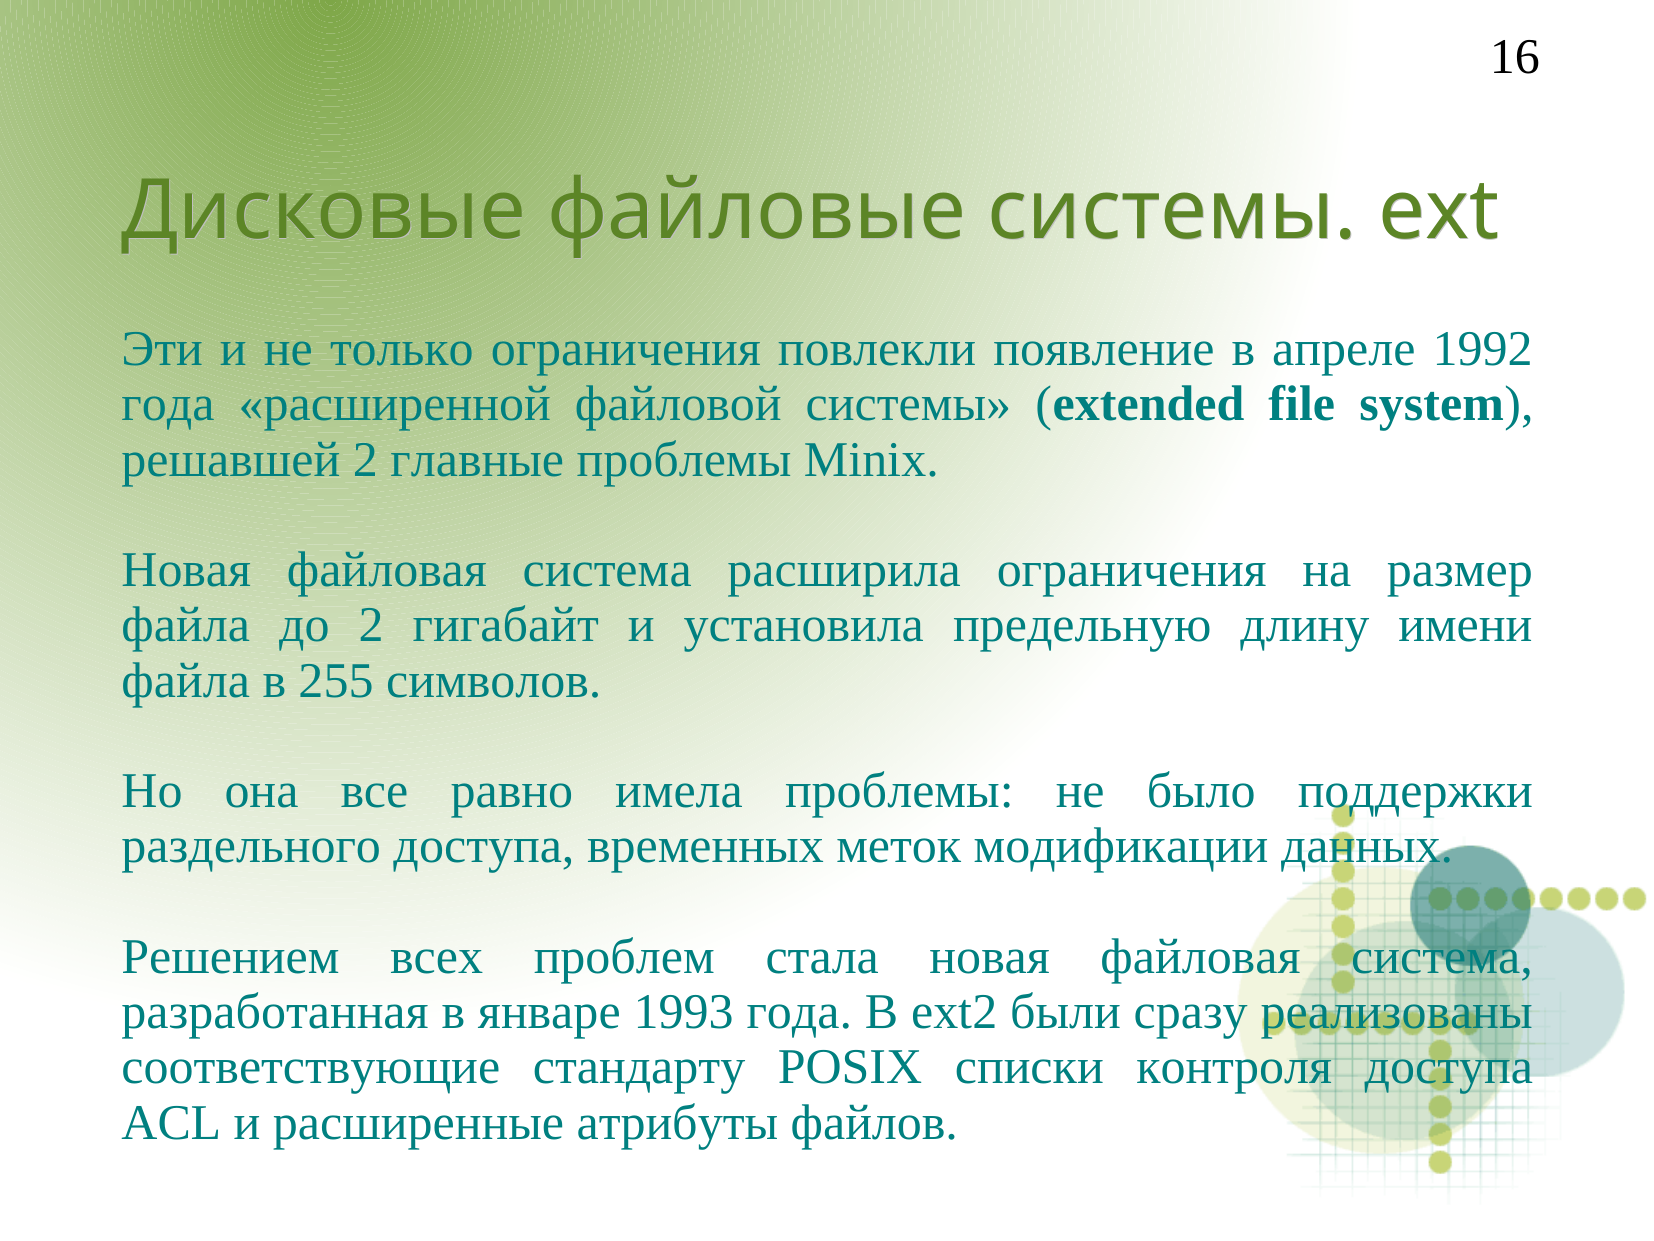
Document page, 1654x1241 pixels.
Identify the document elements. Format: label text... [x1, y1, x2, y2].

picture [1224, 792, 1654, 1211]
text_box <номер> [1500, 29, 1654, 89]
title Дисковые файловые системы. ext [121, 102, 1534, 311]
subtitle Эти и не только ограничения повлекли появление в апреле 1992 года «расширенной файловой системы» (extended file system), решавшей 2 главные проблемы Minix. Новая файловая система расширила ограничения на размер файла до 2 гигабайт и установила предельную длину имени файла в 255 символов. Но она все равно имела проблемы: не было поддержки раздельного доступа, временных меток модификации данных. Решением всех проблем стала новая файловая система, разработанная в январе 1993 года. В ext2 были сразу реализованы соответствующие стандарту POSIX списки контроля доступа ACL и расширенные атрибуты файлов. [121, 312, 1534, 1158]
